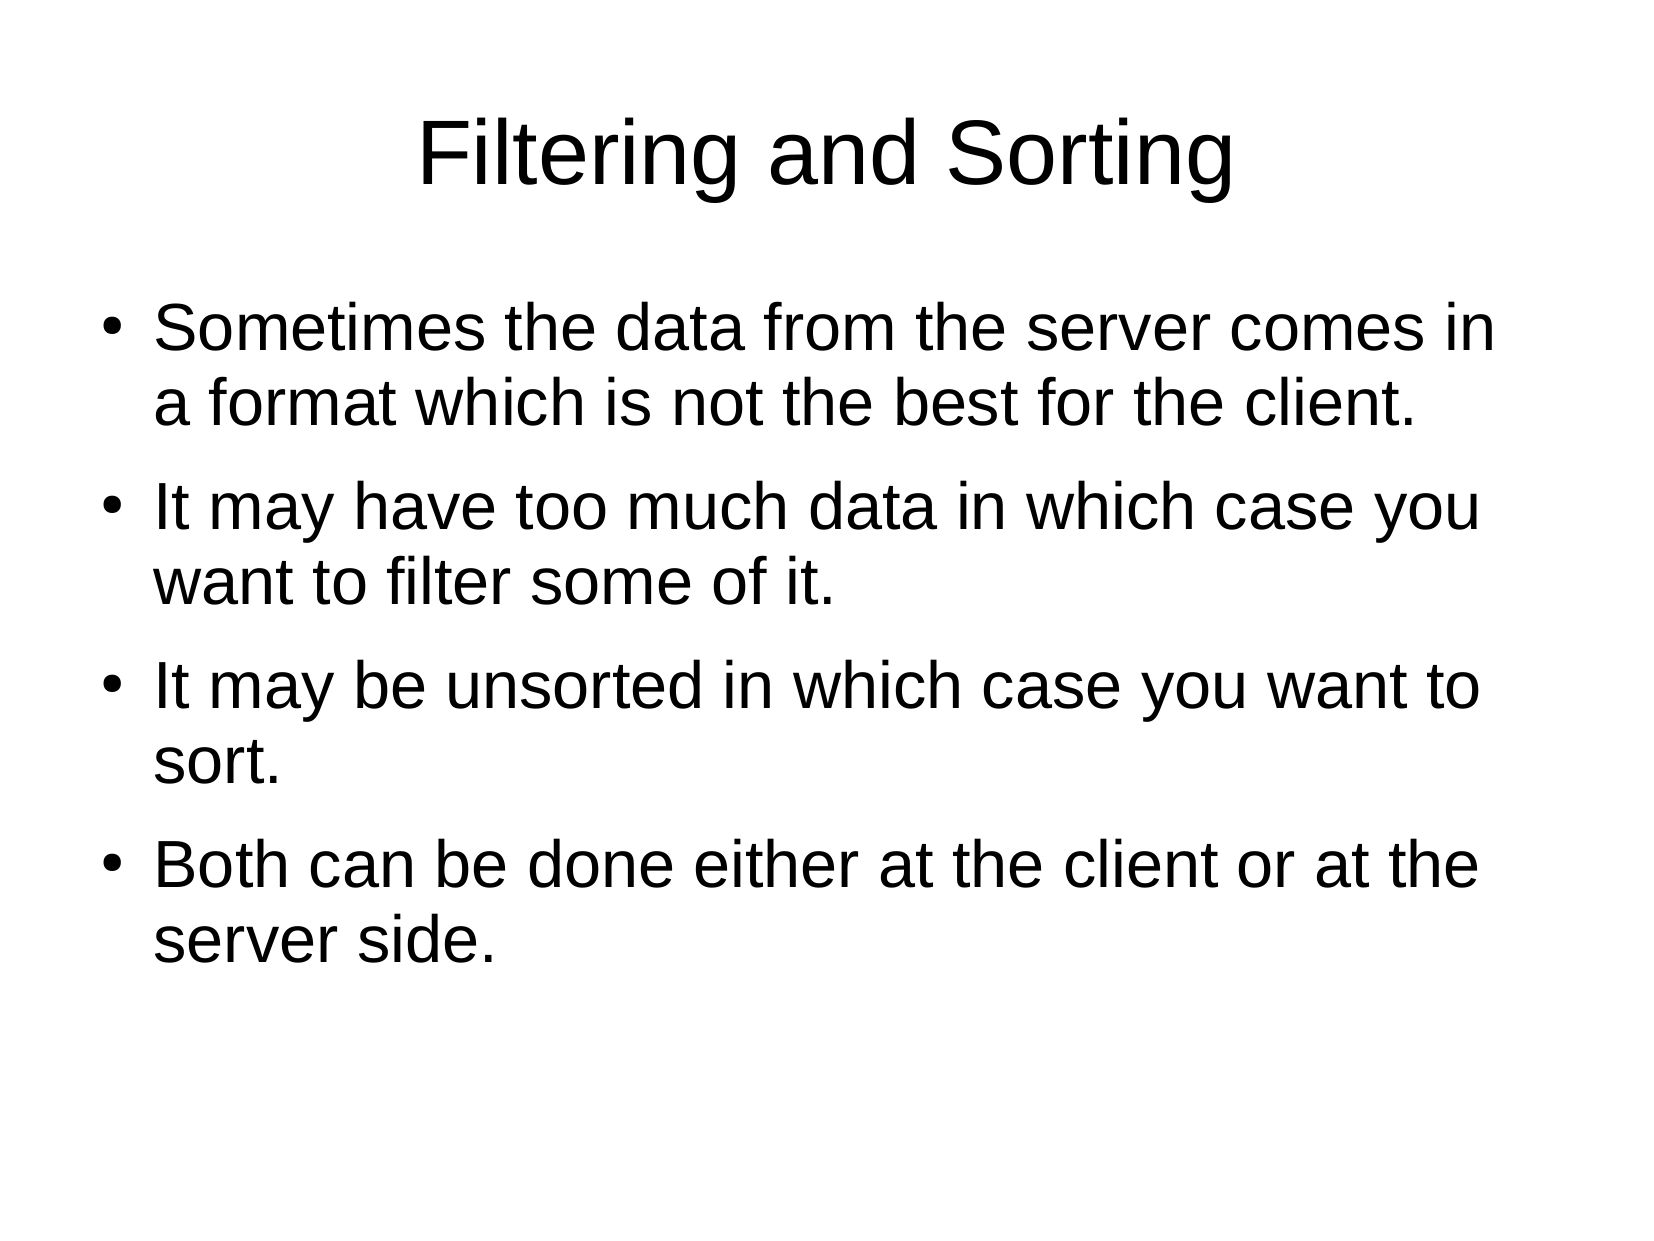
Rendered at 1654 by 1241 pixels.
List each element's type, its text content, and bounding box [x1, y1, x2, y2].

title Filtering and Sorting [82, 49, 1571, 257]
list Sometimes the data from the server comes in a format which is not the best for the client. It may have too much data in which case you want to filter some of it. It may be unsorted in which case you want to sort. Both can be done either at the client or at the server side. [82, 290, 1538, 1010]
